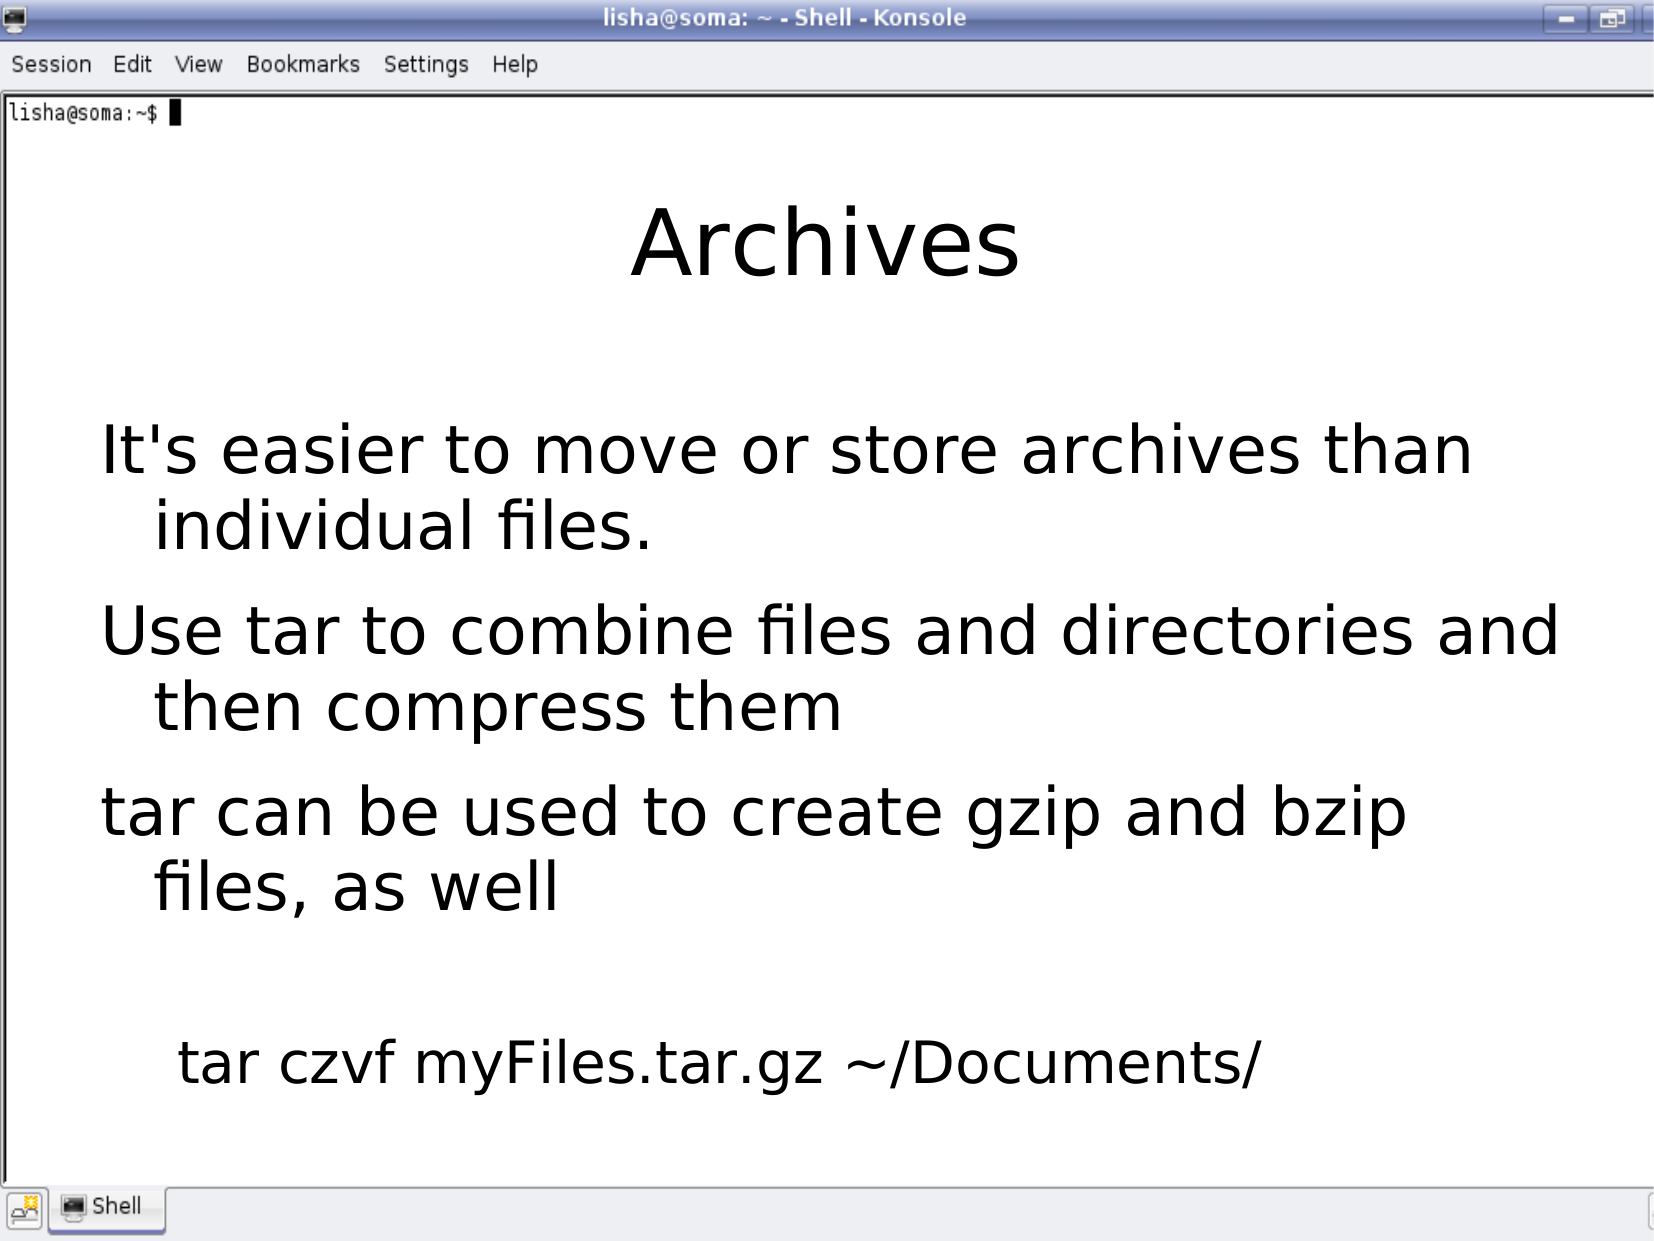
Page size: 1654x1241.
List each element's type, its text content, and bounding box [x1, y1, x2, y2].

list It's easier to move or store archives than individual files. Use tar to combine files and directories and then compress them tar can be used to create gzip and bzip files, as well tar czvf myFiles.tar.gz ~/Documents/ [82, 412, 1571, 1114]
title Archives [82, 149, 1571, 338]
picture [0, 0, 1654, 1241]
